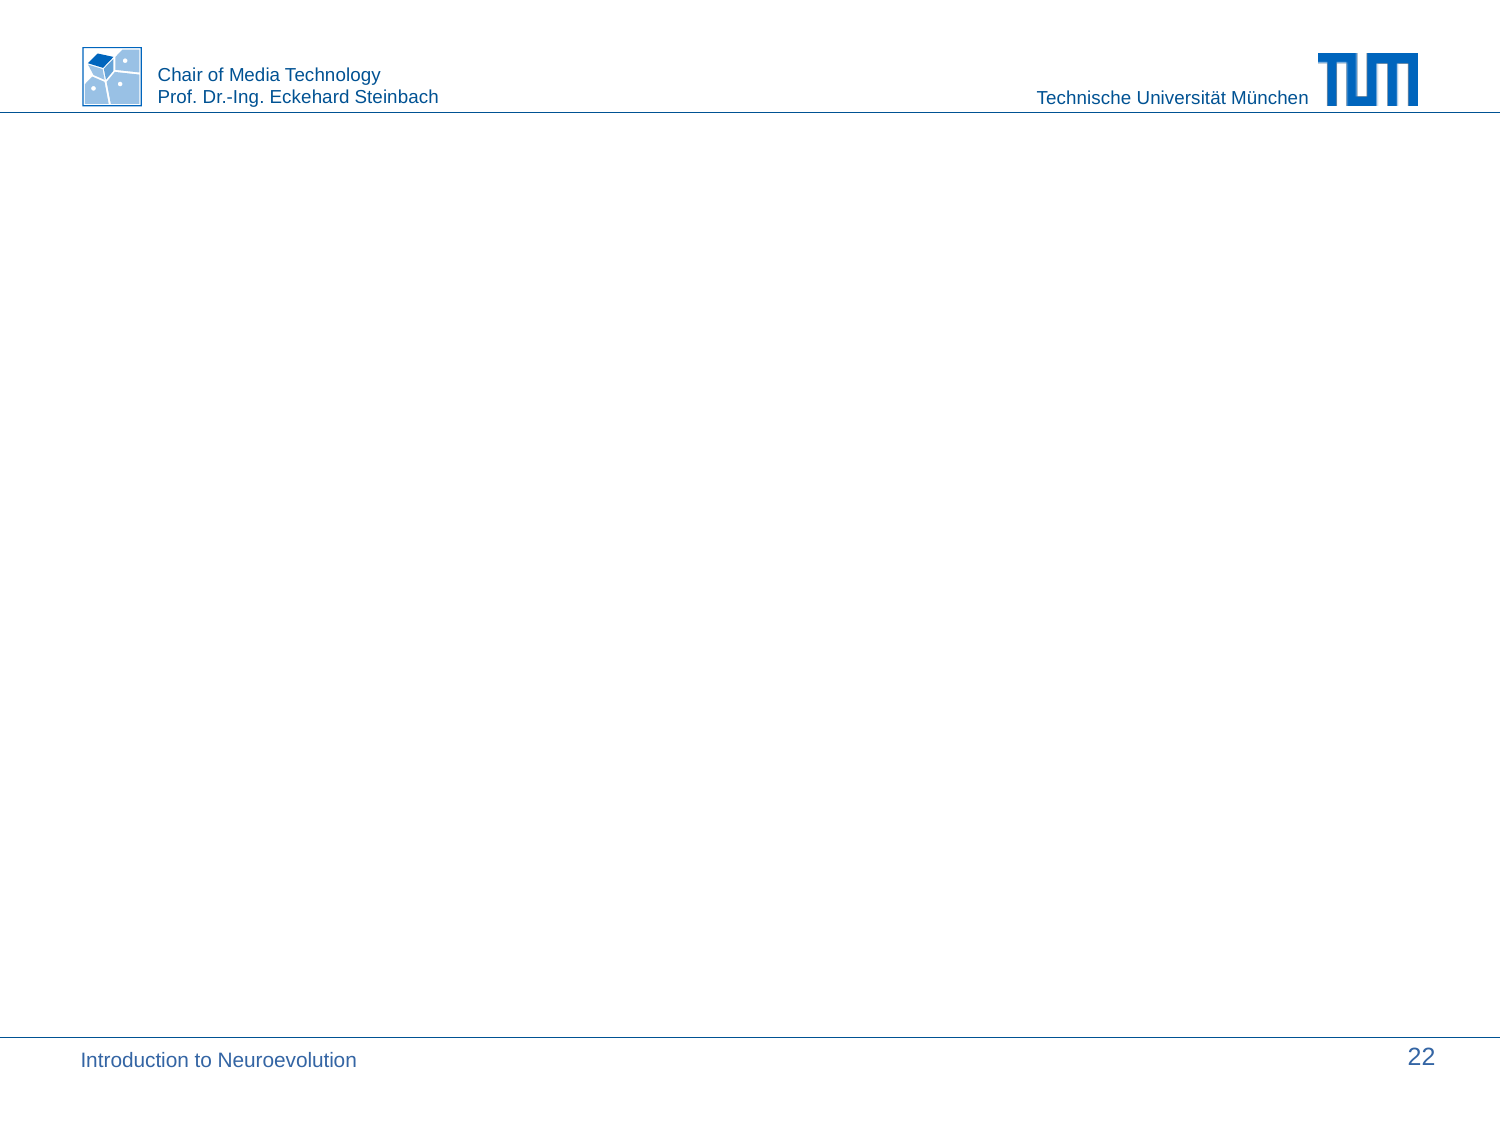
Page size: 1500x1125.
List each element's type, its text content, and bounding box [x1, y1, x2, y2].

text_box Introduction to Neuroevolution [65, 1041, 406, 1081]
text_box <number> [1392, 1035, 1471, 1090]
picture [1318, 53, 1418, 106]
